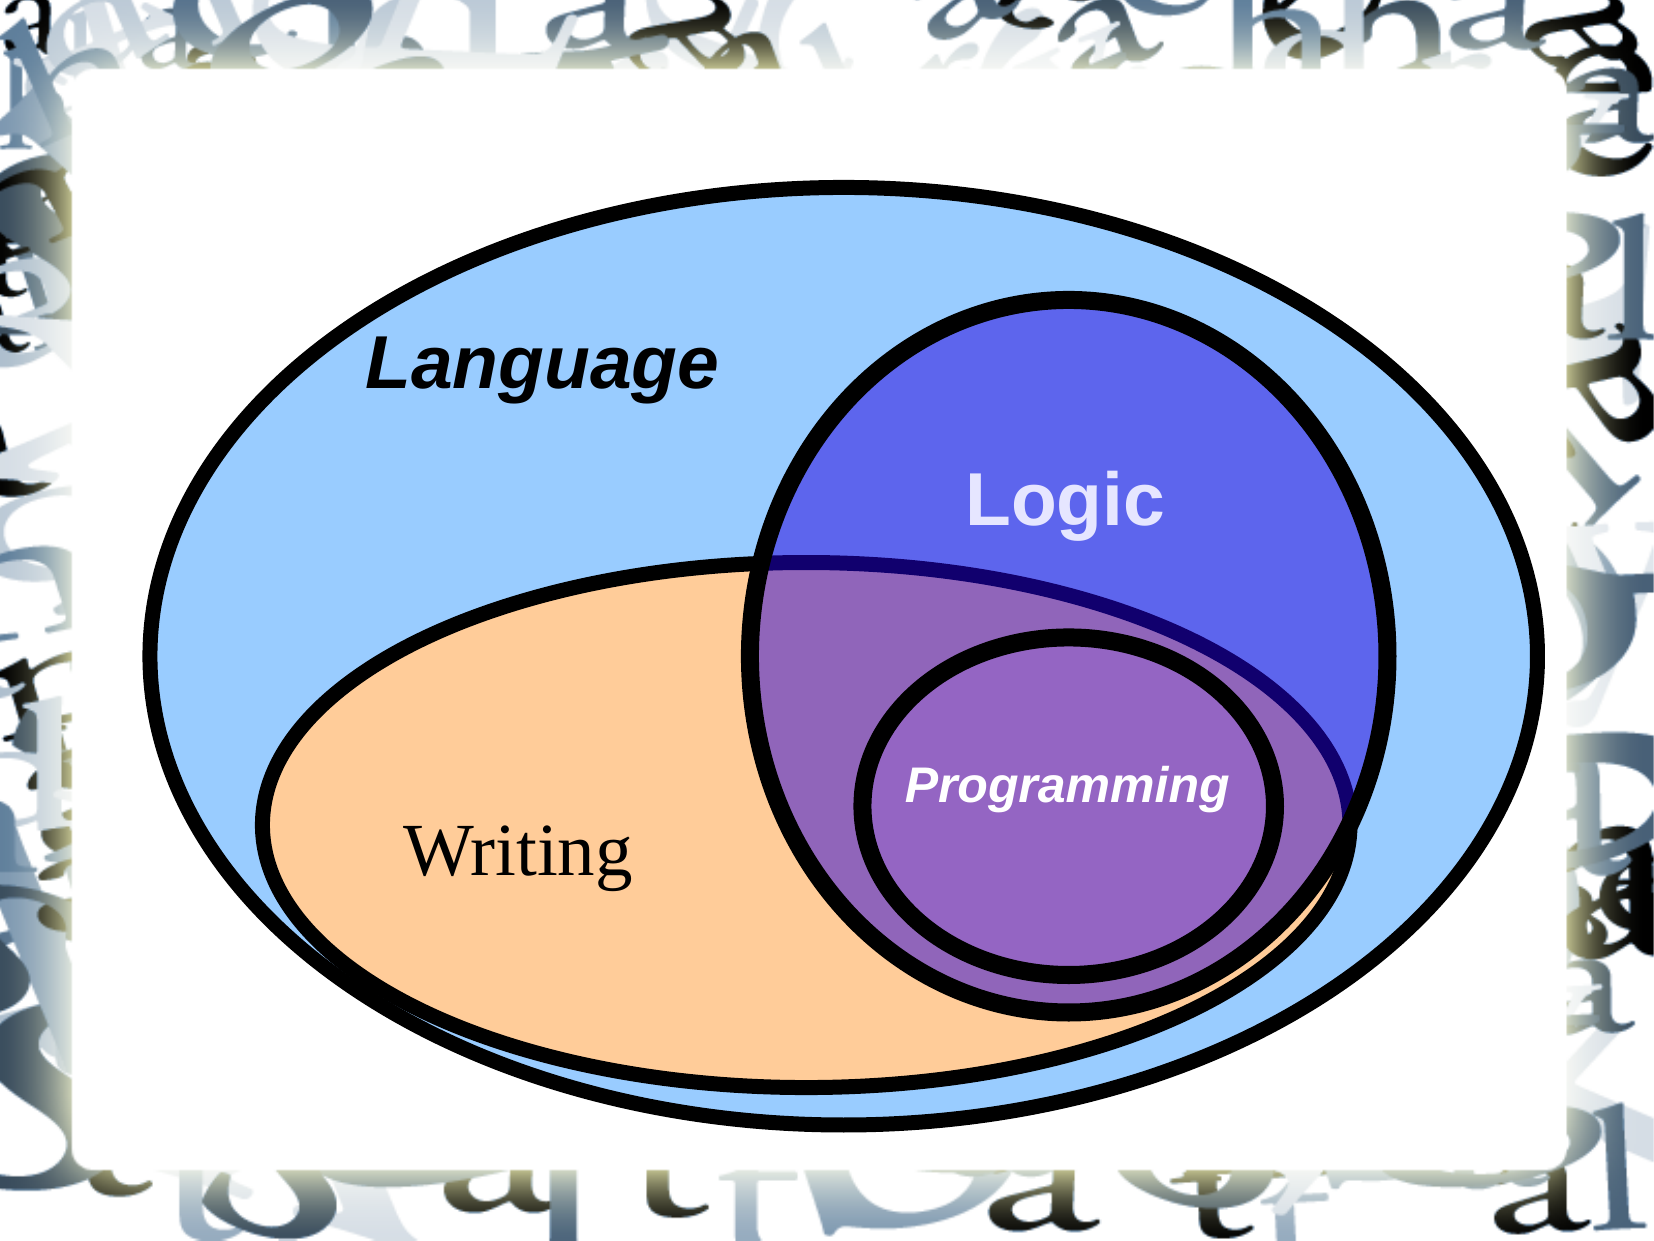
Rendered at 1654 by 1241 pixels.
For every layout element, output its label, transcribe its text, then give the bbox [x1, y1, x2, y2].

text_box [149, 187, 1538, 1126]
picture [0, 0, 1654, 1241]
text_box Logic [937, 436, 1238, 563]
text_box Writing [375, 787, 826, 938]
text_box Language [337, 300, 788, 488]
text_box Programming [862, 736, 1276, 863]
